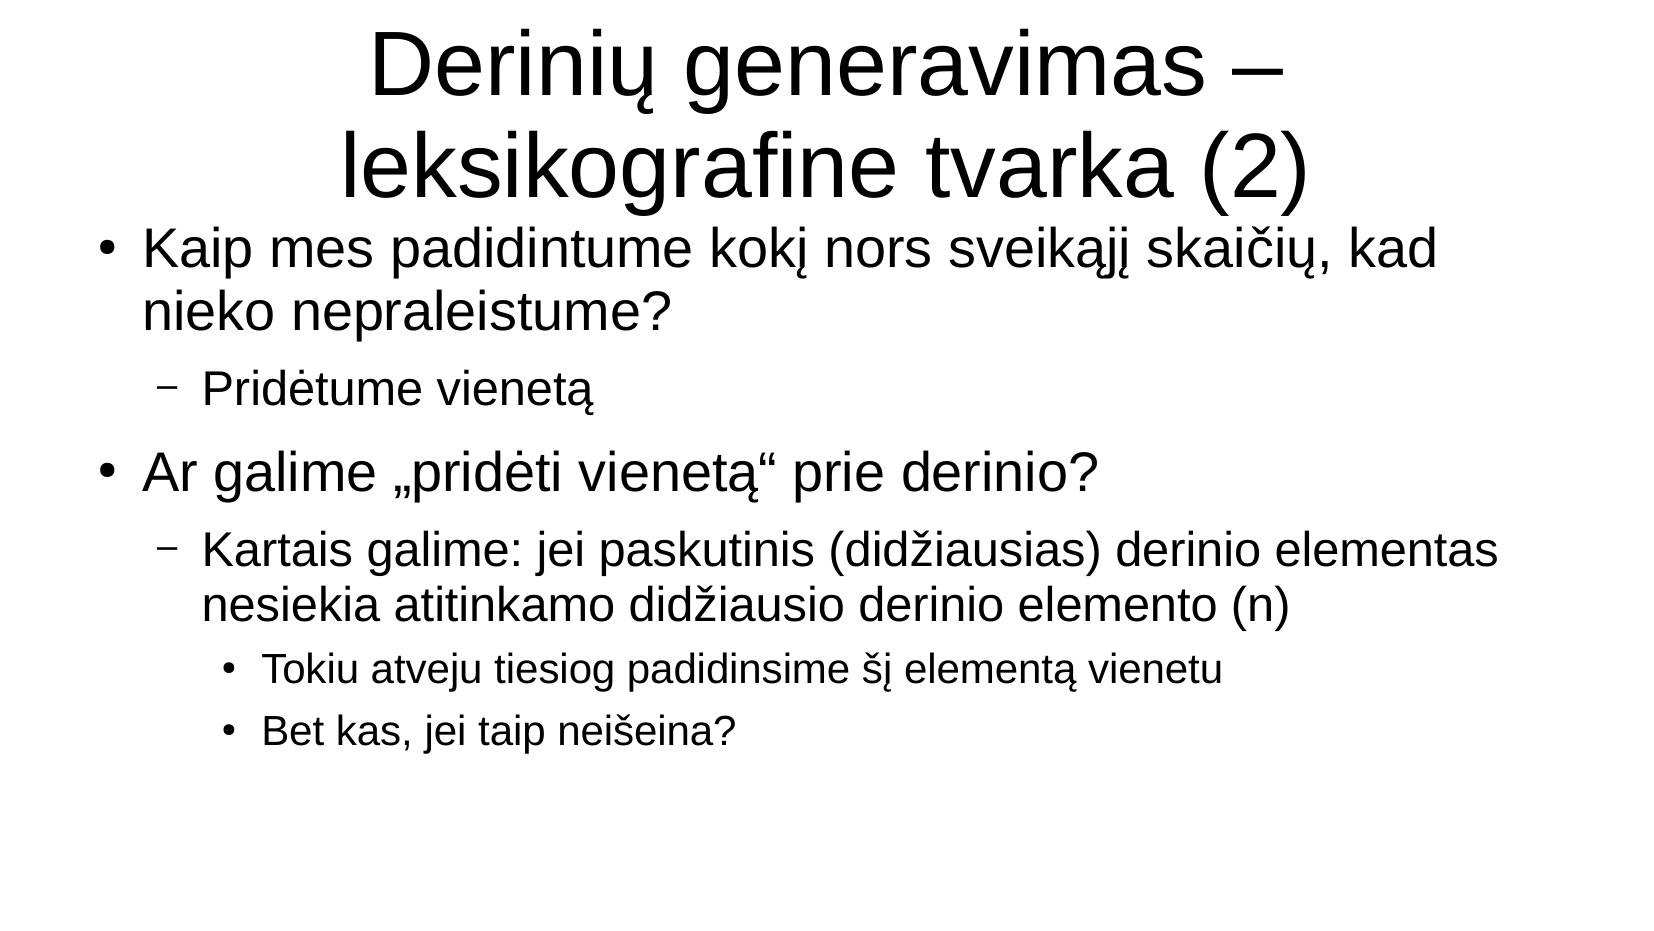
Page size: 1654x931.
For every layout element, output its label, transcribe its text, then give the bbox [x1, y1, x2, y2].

list Kaip mes padidintume kokį nors sveikąjį skaičių, kad nieko nepraleistume? Pridėtume vienetą Ar galime „pridėti vienetą“ prie derinio? Kartais galime: jei paskutinis (didžiausias) derinio elementas nesiekia atitinkamo didžiausio derinio elemento (n) Tokiu atveju tiesiog padidinsime šį elementą vienetu Bet kas, jei taip neišeina? [82, 217, 1571, 757]
title Derinių generavimas – leksikografine tvarka (2) [82, 12, 1571, 217]
